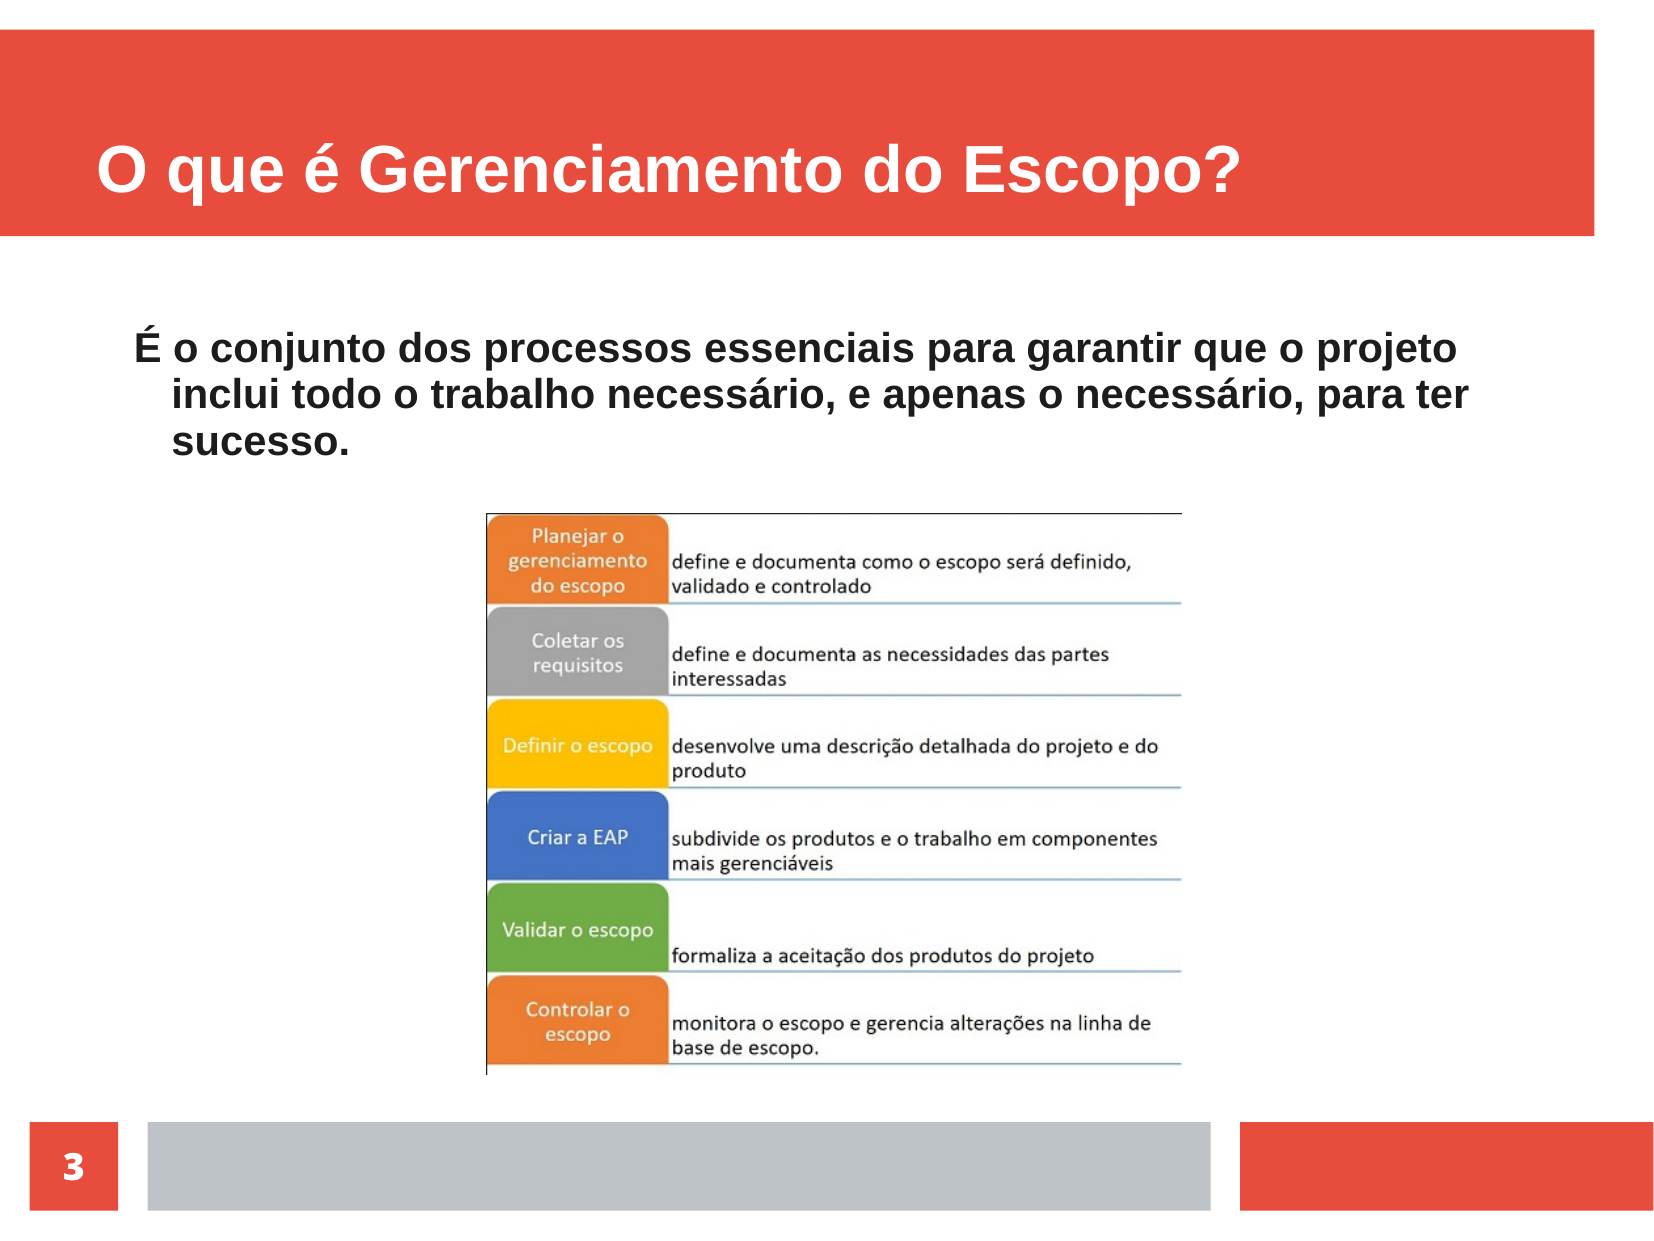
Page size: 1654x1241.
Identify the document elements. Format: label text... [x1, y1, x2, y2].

picture [486, 513, 1182, 1075]
list É o conjunto dos processos essenciais para garantir que o projeto inclui todo o trabalho necessário, e apenas o necessário, para ter sucesso. [59, 324, 1565, 1093]
title O que é Gerenciamento do Escopo? [59, 59, 1595, 207]
